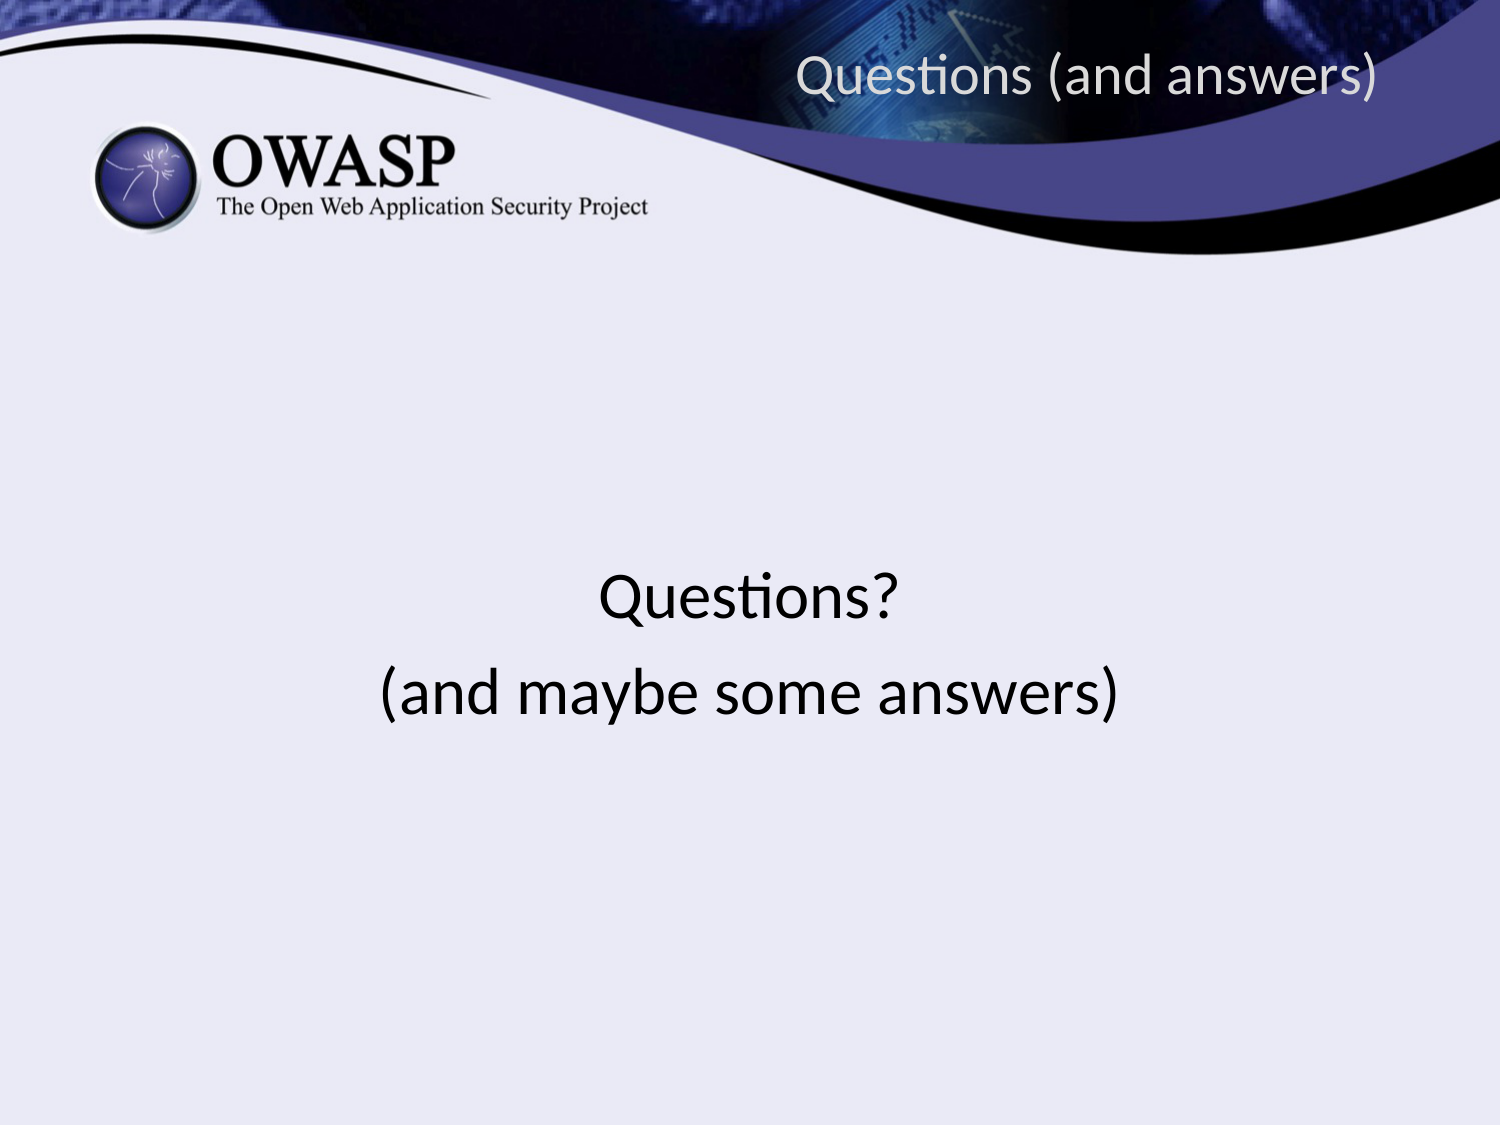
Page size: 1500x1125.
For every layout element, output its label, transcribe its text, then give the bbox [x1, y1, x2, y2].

subtitle Questions? (and maybe some answers) [75, 262, 1426, 1018]
title Questions (and answers) [699, 0, 1476, 149]
picture [0, 0, 1500, 1125]
